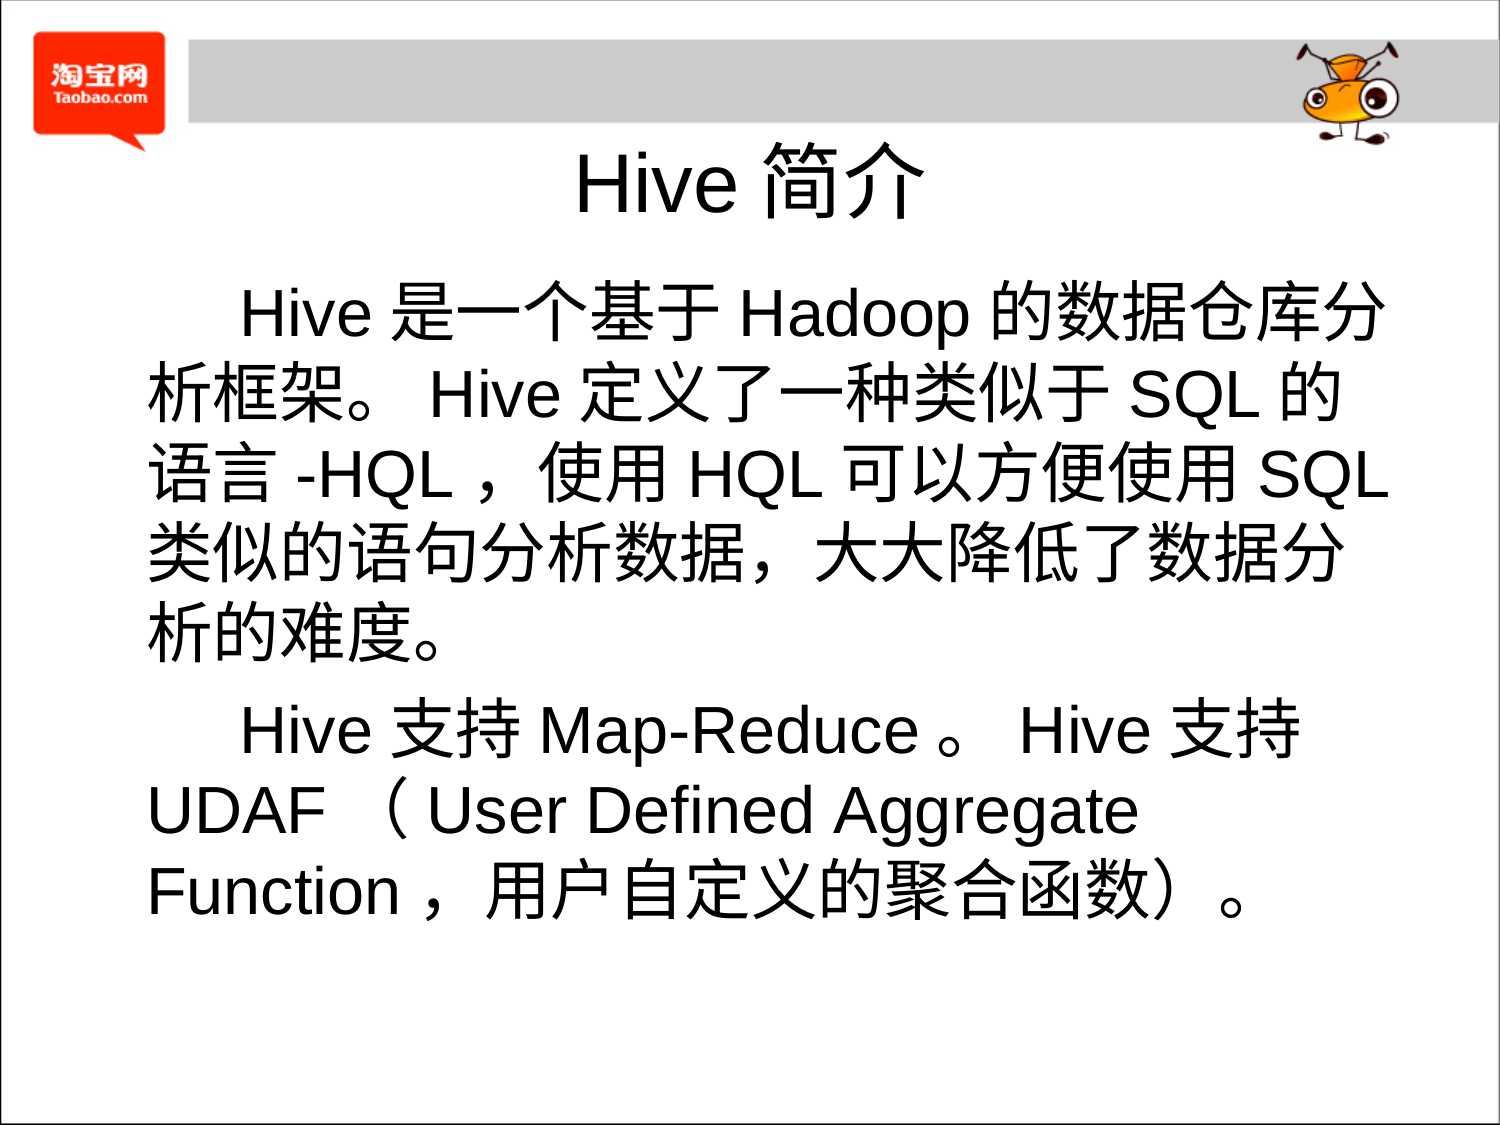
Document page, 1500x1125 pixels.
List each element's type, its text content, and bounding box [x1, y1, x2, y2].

title Hive简介 [75, 121, 1426, 237]
picture [0, 0, 1500, 1125]
list Hive是一个基于Hadoop的数据仓库分析框架。Hive定义了一种类似于SQL的语言-HQL，使用HQL可以方便使用SQL类似的语句分析数据，大大降低了数据分析的难度。 Hive支持Map-Reduce。Hive支持UDAF（User Defined Aggregate Function，用户自定义的聚合函数）。 [75, 262, 1426, 1006]
